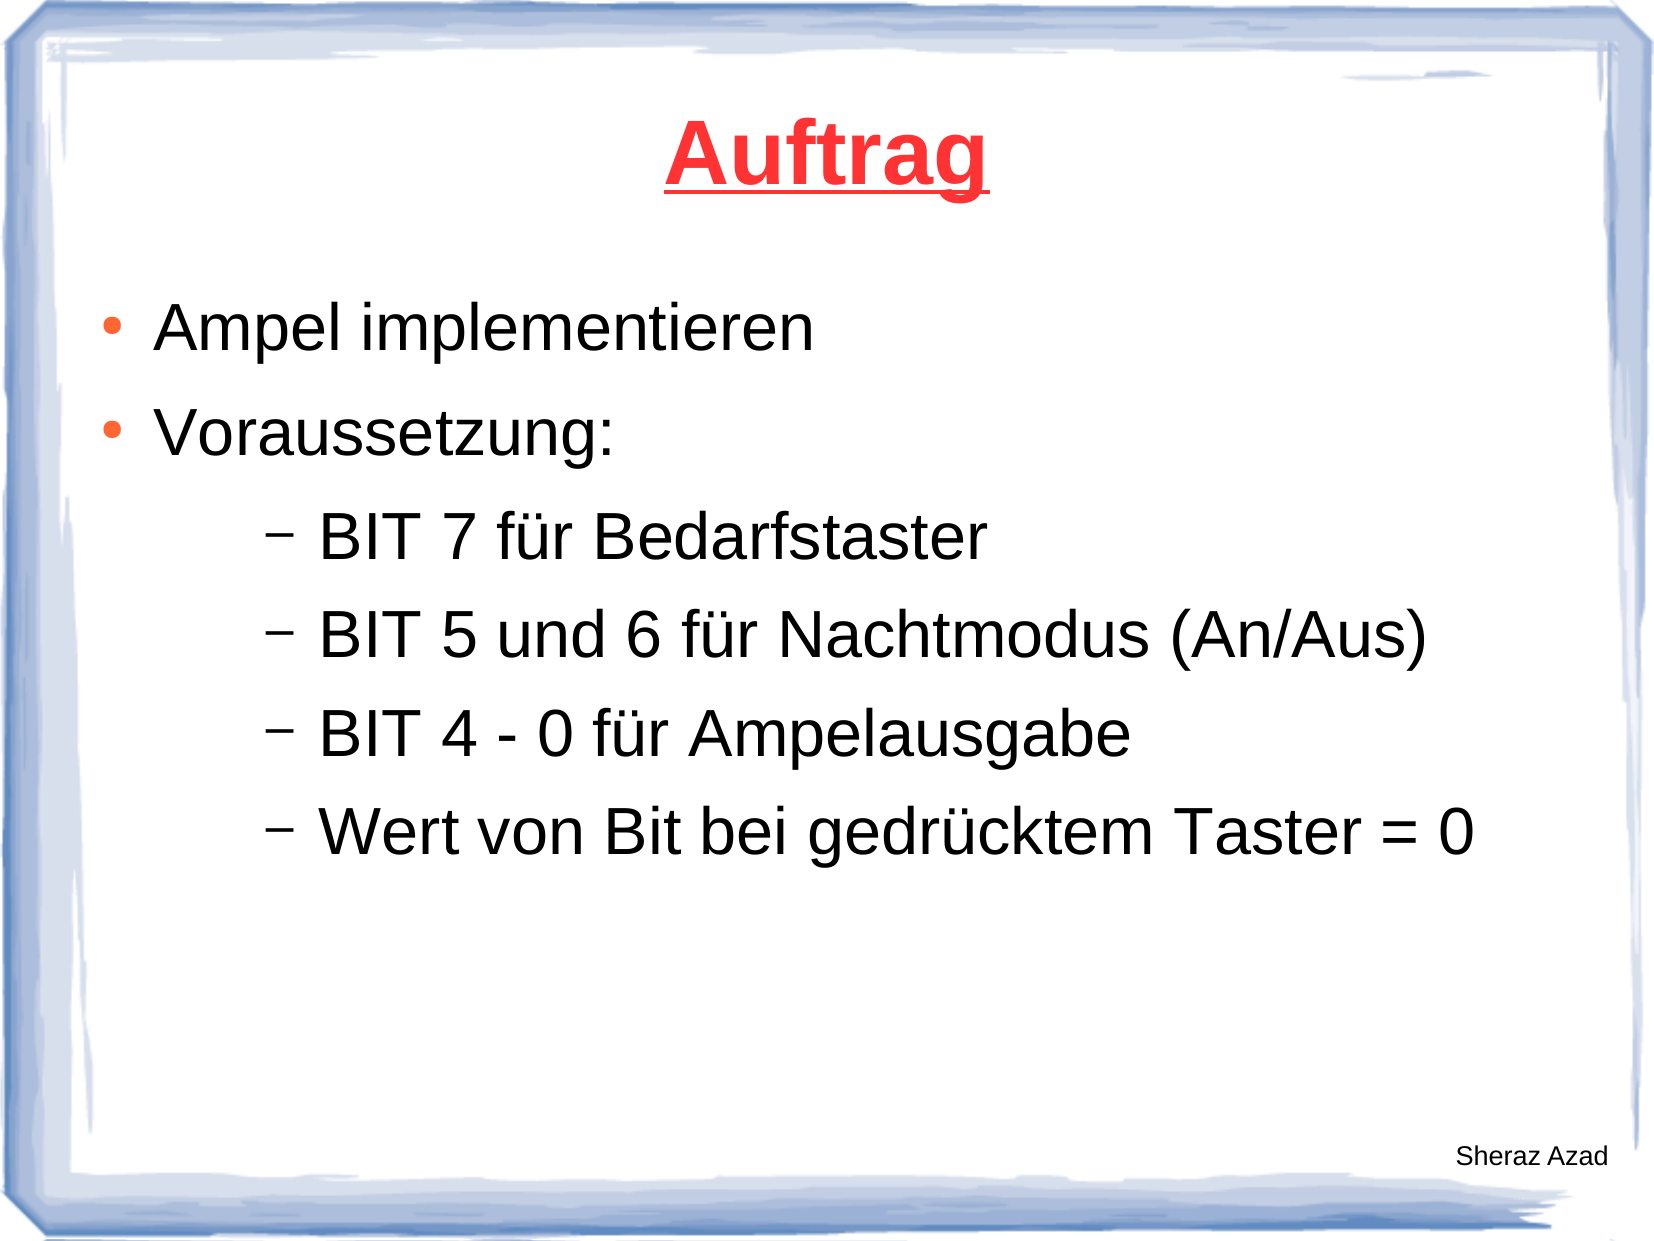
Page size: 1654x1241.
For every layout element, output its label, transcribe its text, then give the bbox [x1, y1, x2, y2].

text_box Sheraz Azad [1440, 1133, 1642, 1229]
title Auftrag [82, 49, 1571, 257]
picture [0, 0, 1654, 1241]
list Ampel implementieren Voraussetzung: BIT 7 für Bedarfstaster BIT 5 und 6 für Nachtmodus (An/Aus) BIT 4 - 0 für Ampelausgabe Wert von Bit bei gedrücktem Taster = 0 [82, 290, 1571, 1010]
